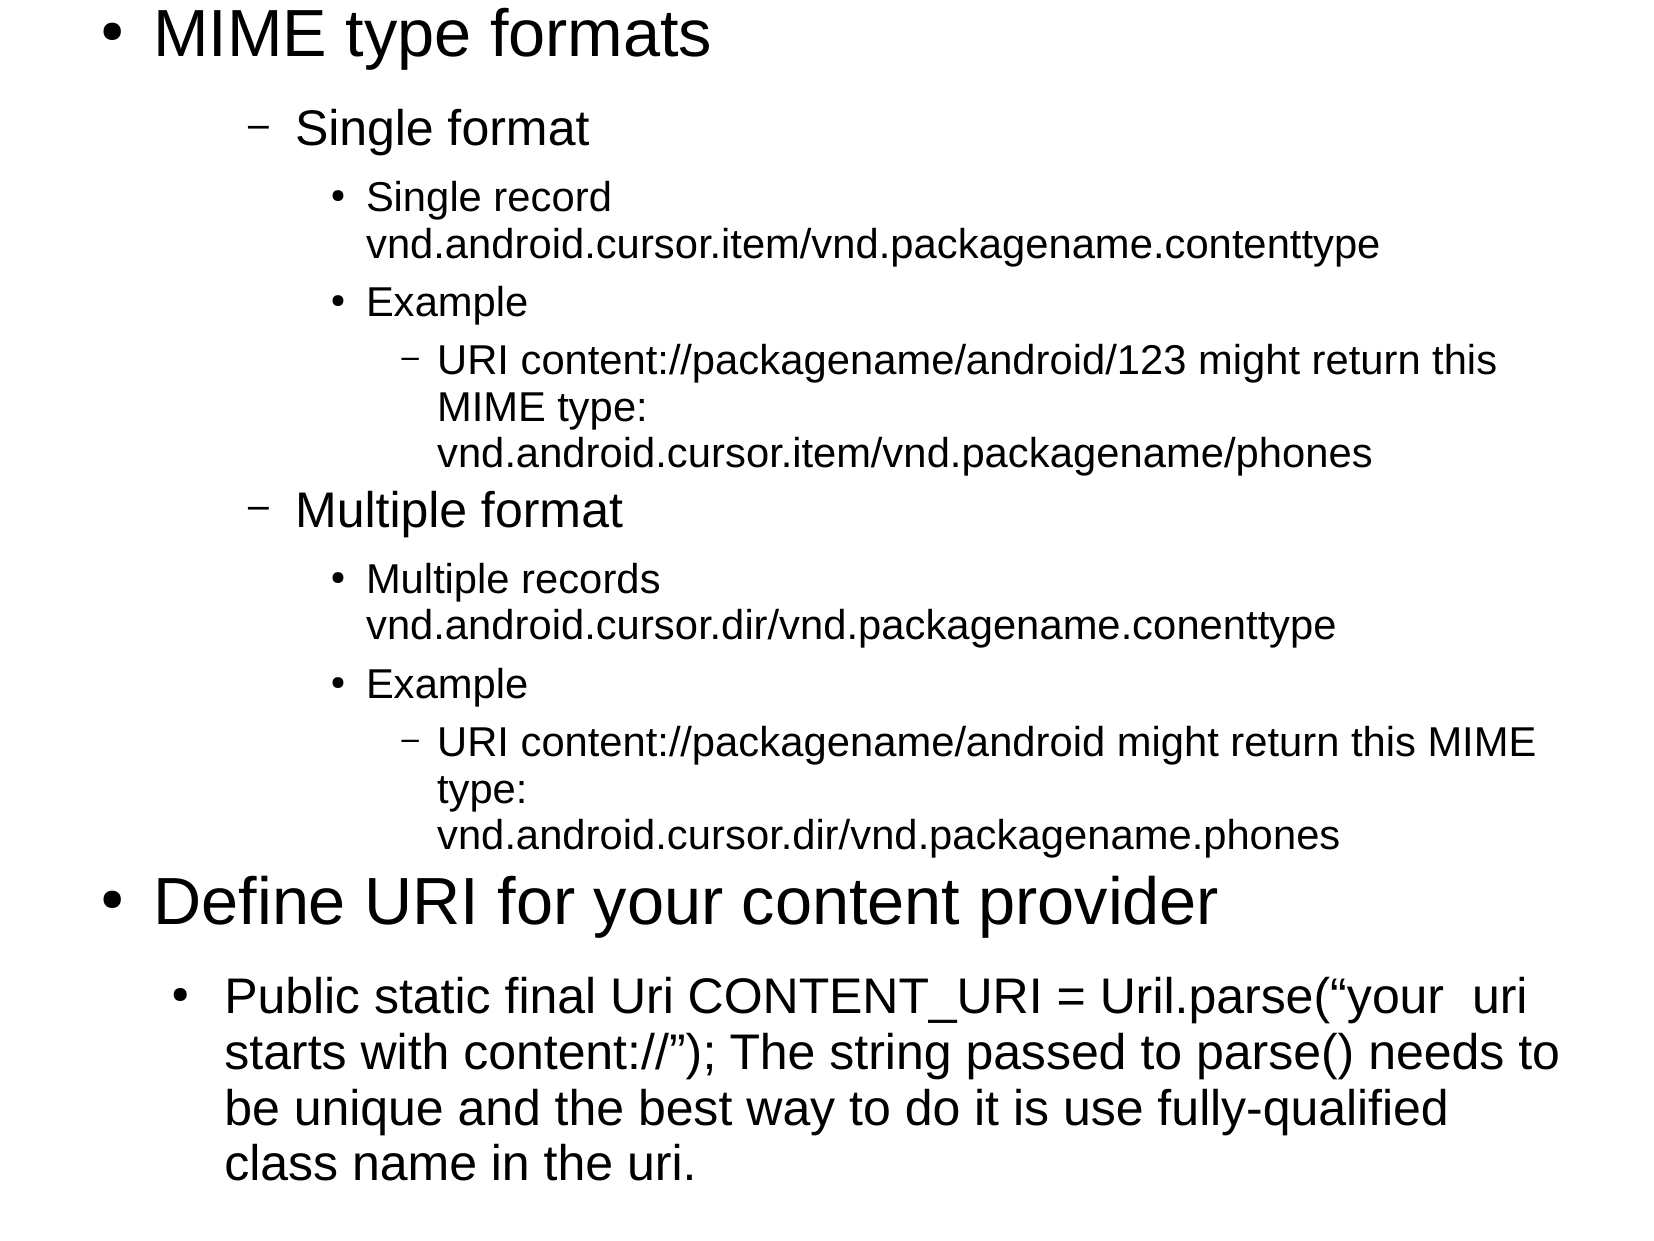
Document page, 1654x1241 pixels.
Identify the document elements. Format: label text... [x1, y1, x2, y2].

list MIME type formats Single format Single record vnd.android.cursor.item/vnd.packagename.contenttype Example URI content://packagename/android/123 might return this MIME type: vnd.android.cursor.item/vnd.packagename/phones Multiple format Multiple records vnd.android.cursor.dir/vnd.packagename.conenttype Example URI content://packagename/android might return this MIME type: vnd.android.cursor.dir/vnd.packagename.phones Define URI for your content provider Public static final Uri CONTENT_URI = Uril.parse(“your uri starts with content://”); The string passed to parse() needs to be unique and the best way to do it is use fully-qualified class name in the uri. [82, 0, 1571, 1238]
